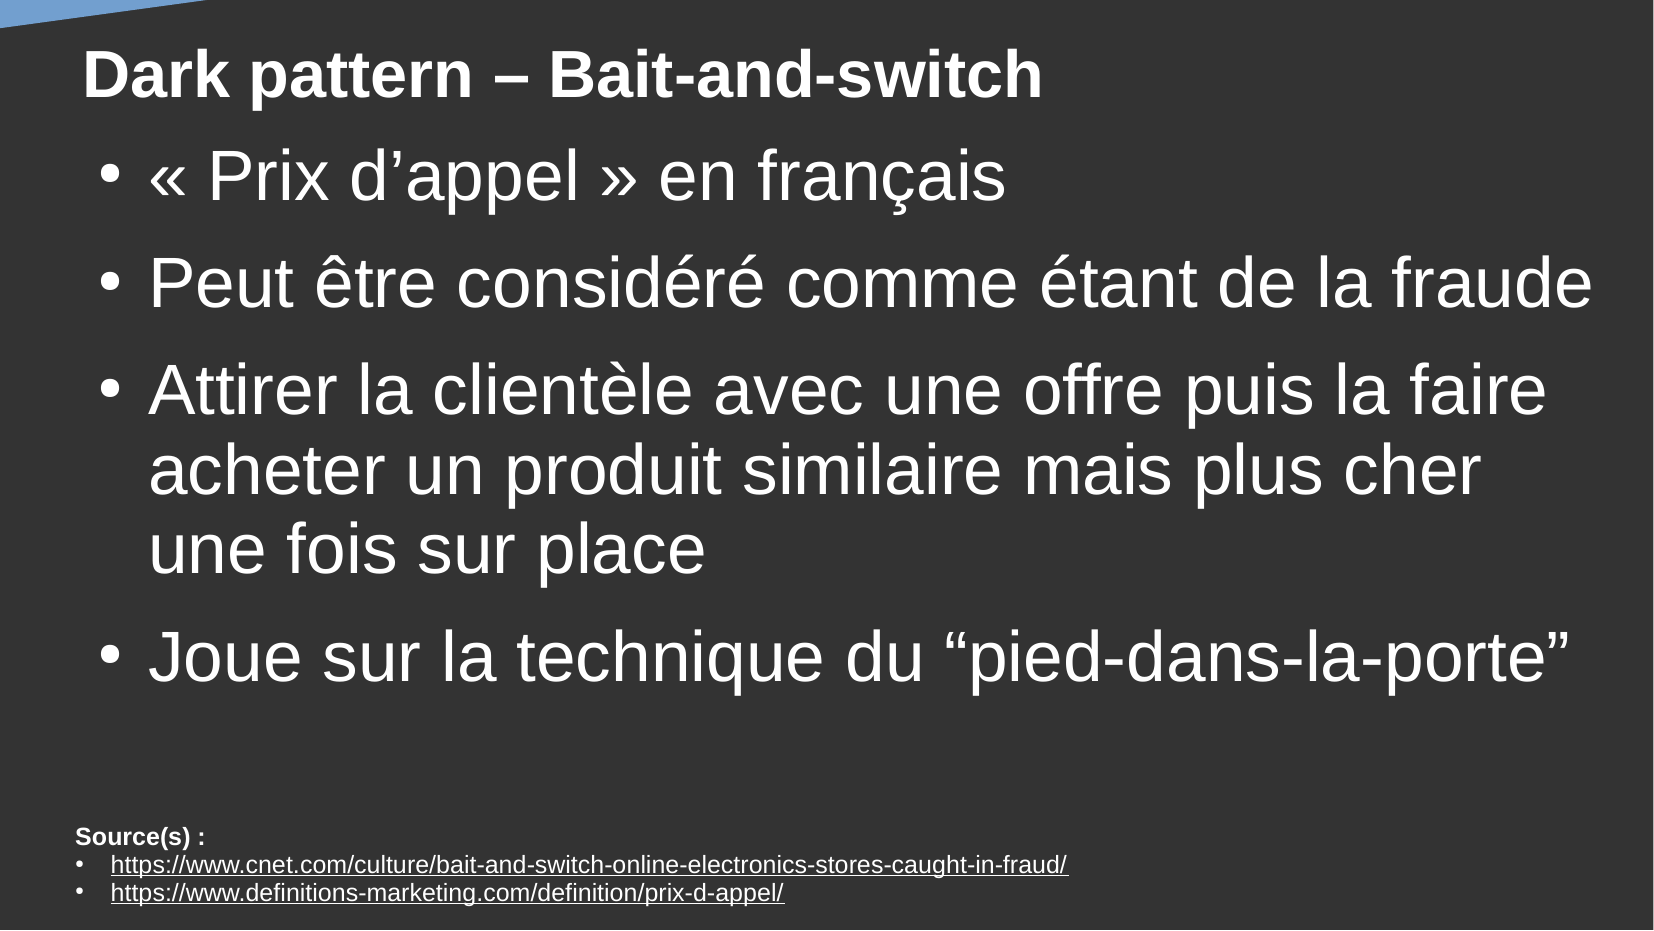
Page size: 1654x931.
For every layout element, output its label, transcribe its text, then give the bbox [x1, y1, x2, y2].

text_box [0, 0, 207, 29]
title Dark pattern – Bait-and-switch [82, 37, 1571, 114]
list « Prix d’appel » en français Peut être considéré comme étant de la fraude Attirer la clientèle avec une offre puis la faire acheter un produit similaire mais plus cher une fois sur place Joue sur la technique du “pied-dans-la-porte” [80, 135, 1620, 827]
text_box Source(s) : https://www.cnet.com/culture/bait-and-switch-online-electronics-stores-caught-in-fraud/ https://www.definitions-marketing.com/definition/prix-d-appel/ [60, 815, 1546, 914]
